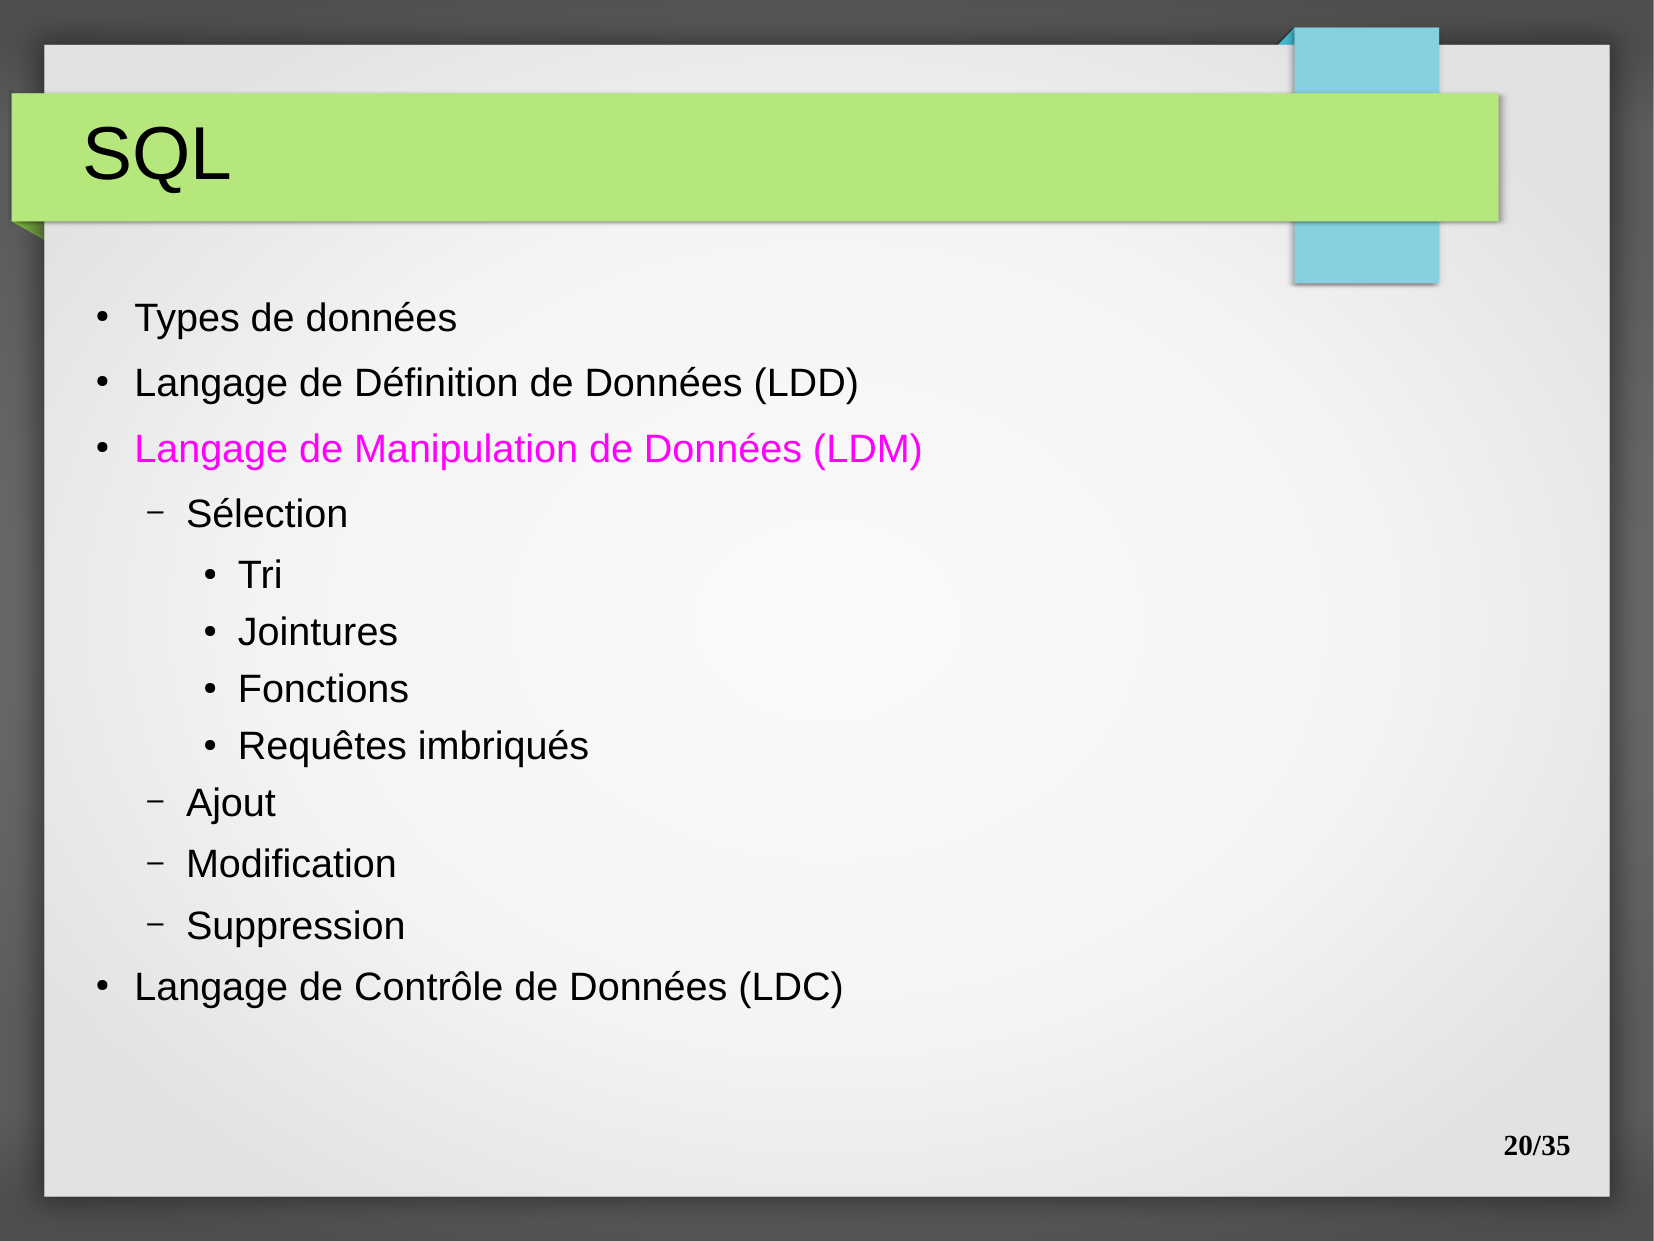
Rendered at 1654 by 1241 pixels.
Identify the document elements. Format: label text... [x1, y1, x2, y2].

list Types de données Langage de Définition de Données (LDD) Langage de Manipulation de Données (LDM) Sélection Tri Jointures Fonctions Requêtes imbriqués Ajout Modification Suppression Langage de Contrôle de Données (LDC) [82, 295, 1571, 1015]
title SQL [82, 94, 1264, 213]
picture [0, 0, 1654, 1241]
